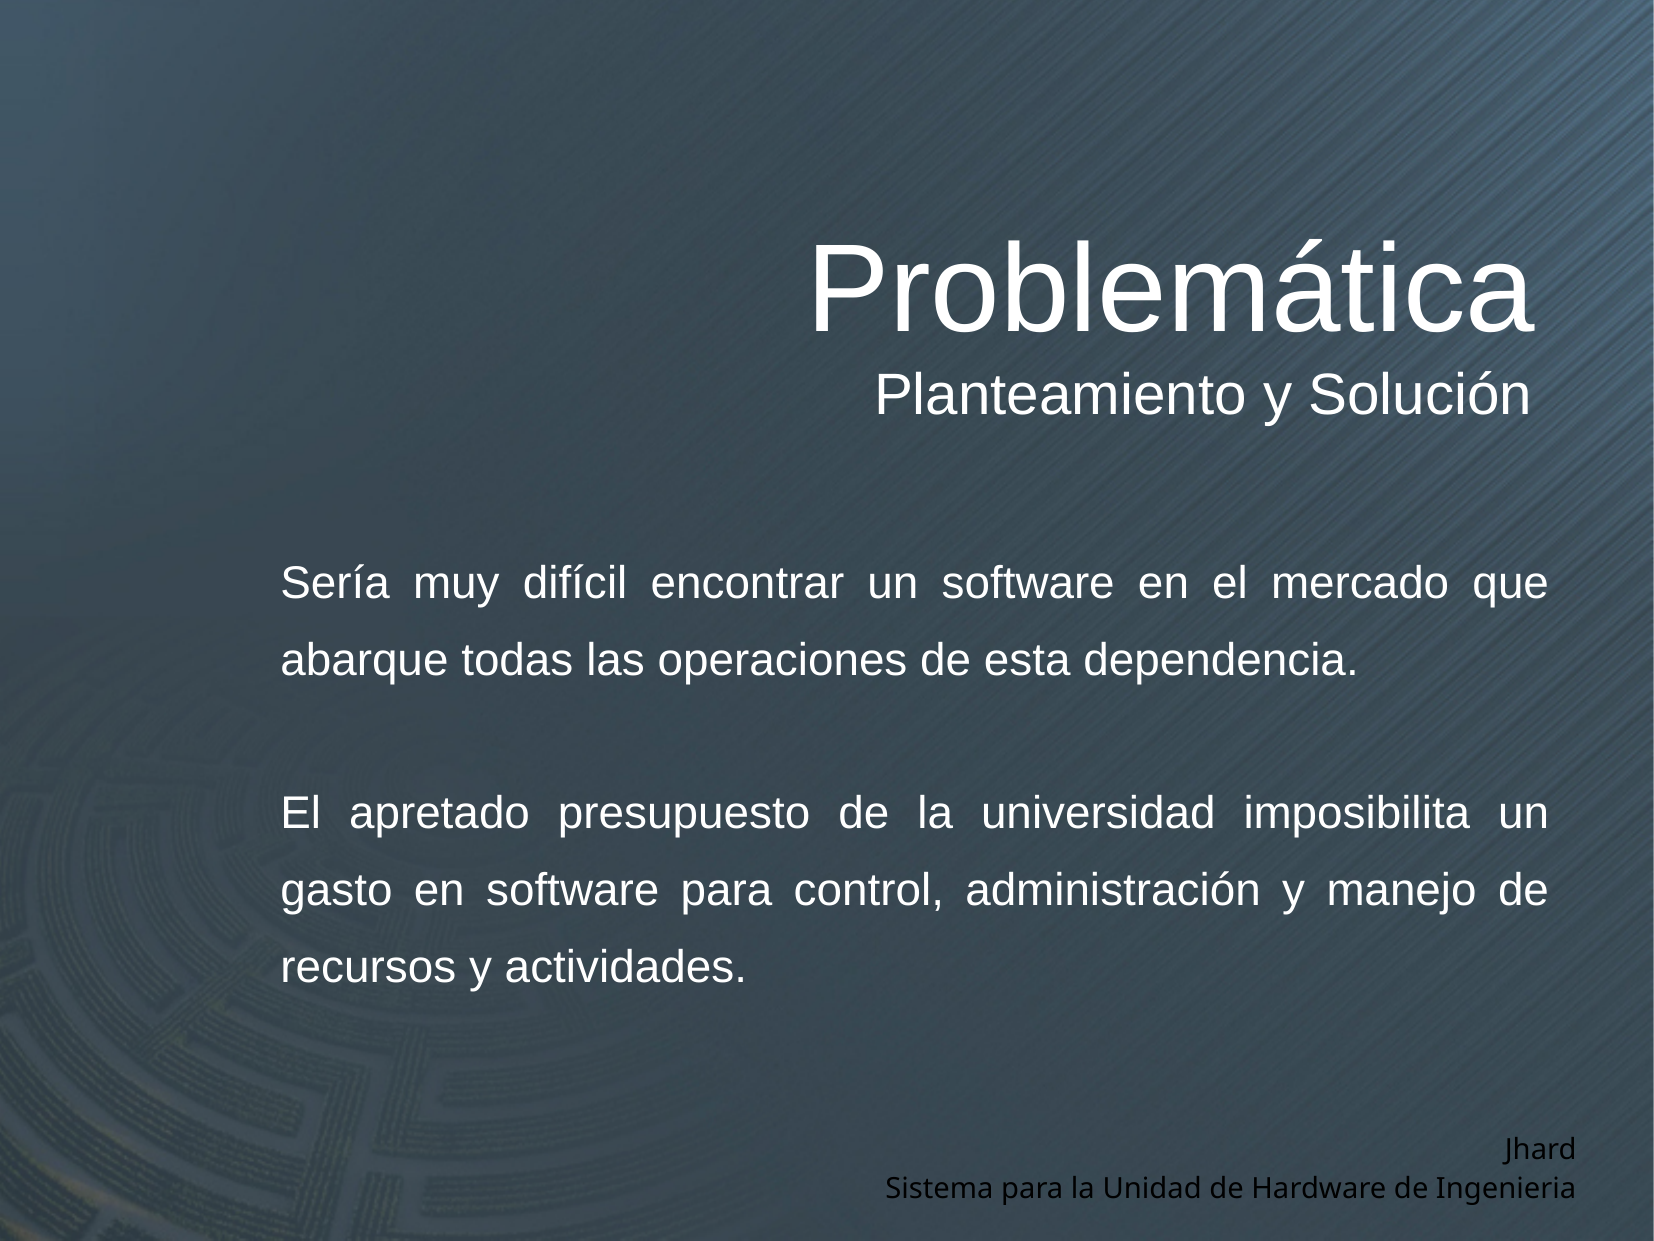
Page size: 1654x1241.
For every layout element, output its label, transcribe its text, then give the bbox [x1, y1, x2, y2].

text_box Sería muy difícil encontrar un software en el mercado que abarque todas las operaciones de esta dependencia. El apretado presupuesto de la universidad imposibilita un gasto en software para control, administración y manejo de recursos y actividades. [265, 472, 1565, 1093]
title Problemática [584, 191, 1536, 384]
picture [0, 0, 1654, 1241]
text_box Planteamiento y Solución [603, 354, 1548, 434]
